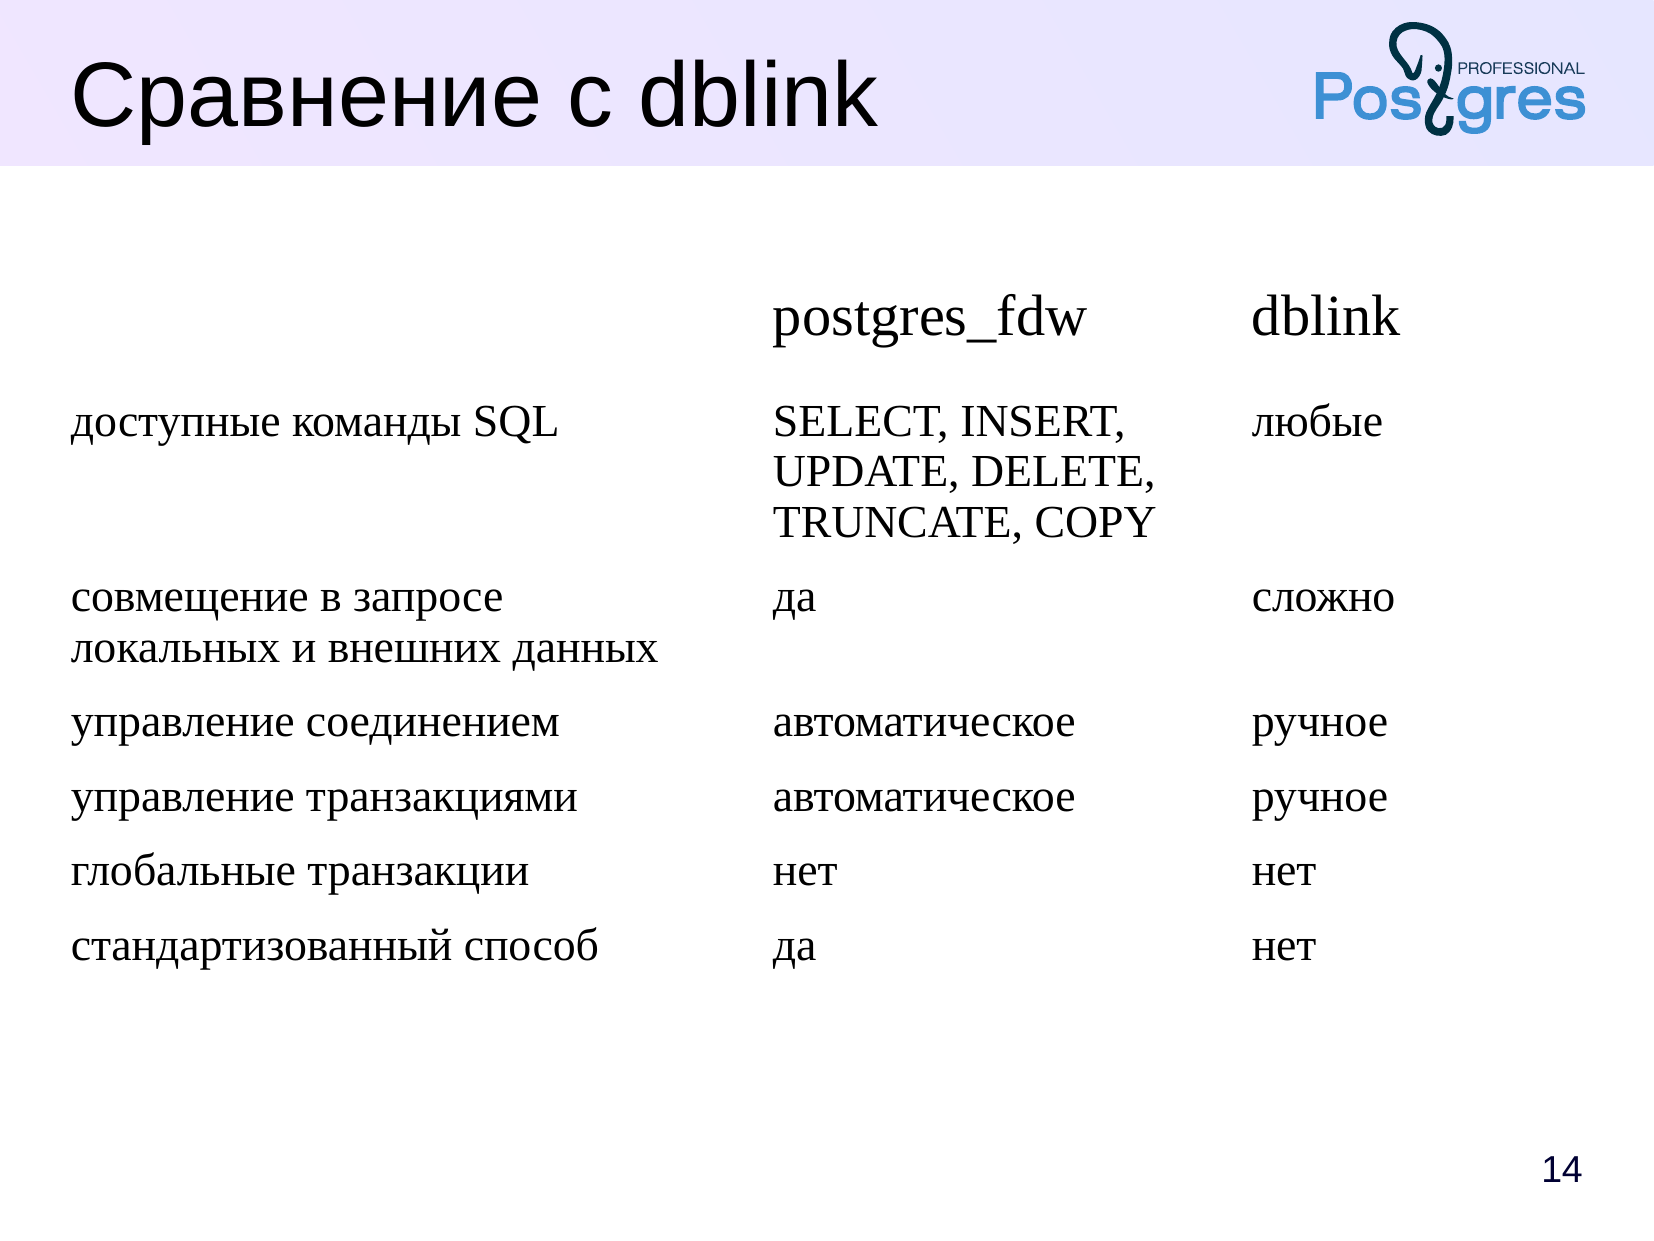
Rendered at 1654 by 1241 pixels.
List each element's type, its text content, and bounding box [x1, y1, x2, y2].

title Сравнение с dblink [70, 43, 1241, 147]
list postgres_fdw dblink доступные команды SQL SELECT, INSERT, любые UPDATE, DELETE, TRUNCATE, COPY совмещение в запросе да сложно локальных и внешних данных управление соединением автоматическое ручное управление транзакциями автоматическое ручное глобальные транзакции нет нет стандартизованный способ да нет [70, 283, 1583, 1141]
